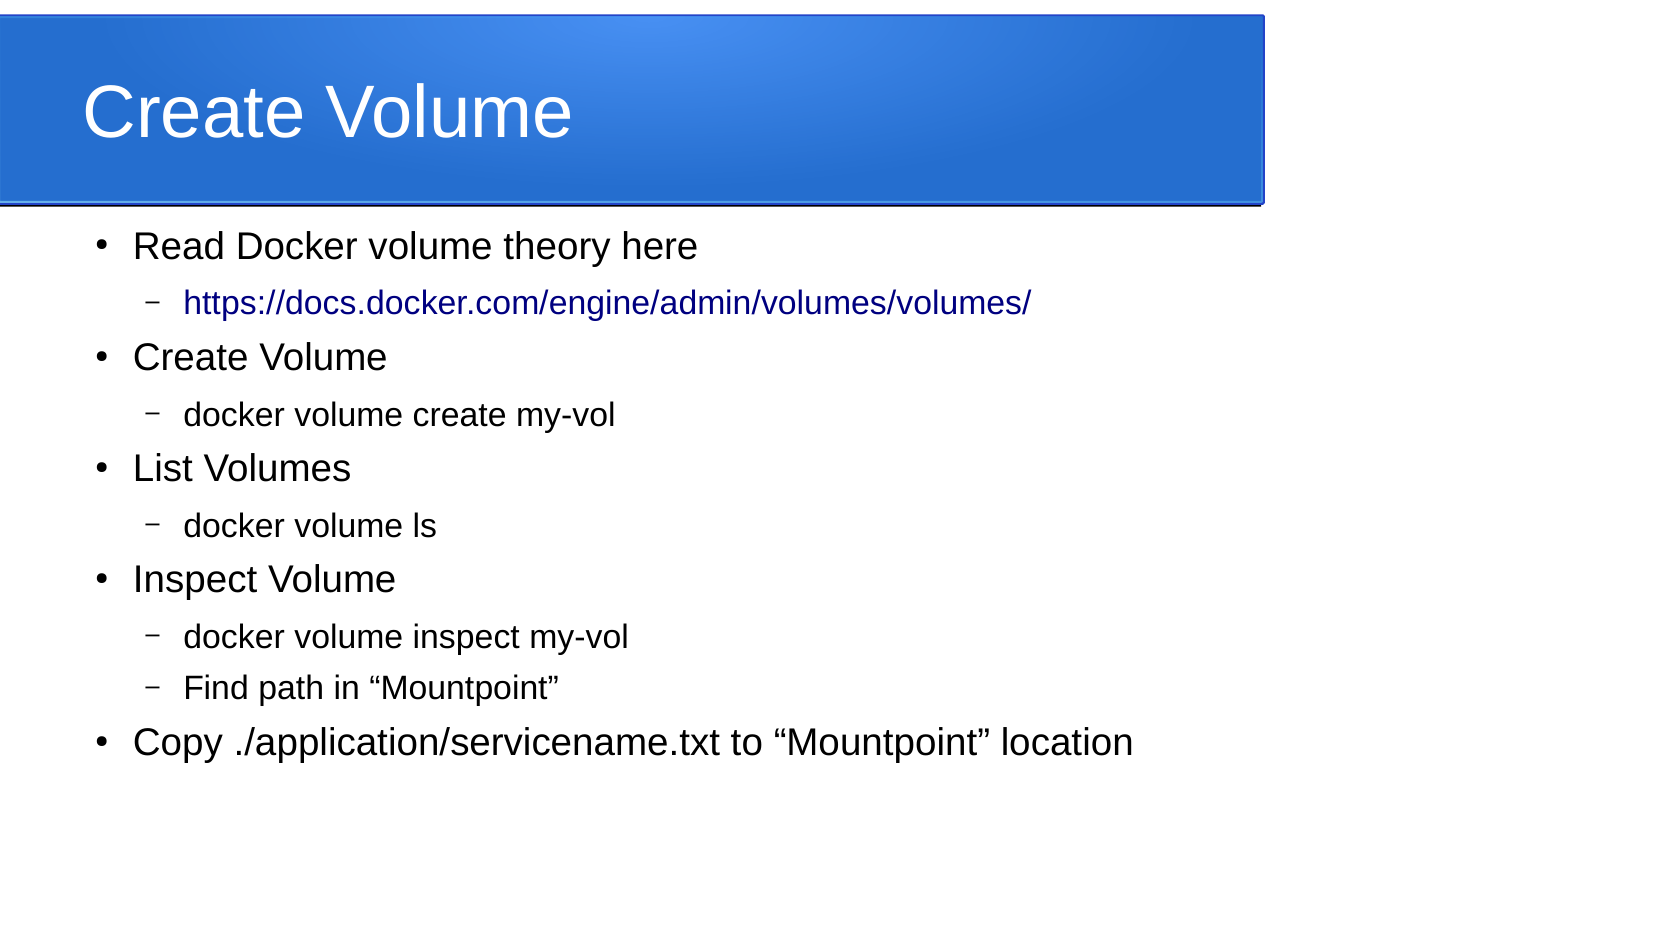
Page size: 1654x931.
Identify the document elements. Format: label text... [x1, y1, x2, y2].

list Read Docker volume theory here https://docs.docker.com/engine/admin/volumes/volumes/ Create Volume docker volume create my-vol List Volumes docker volume ls Inspect Volume docker volume inspect my-vol Find path in “Mountpoint” Copy ./application/servicename.txt to “Mountpoint” location [82, 224, 1571, 764]
title Create Volume [82, 35, 1235, 189]
